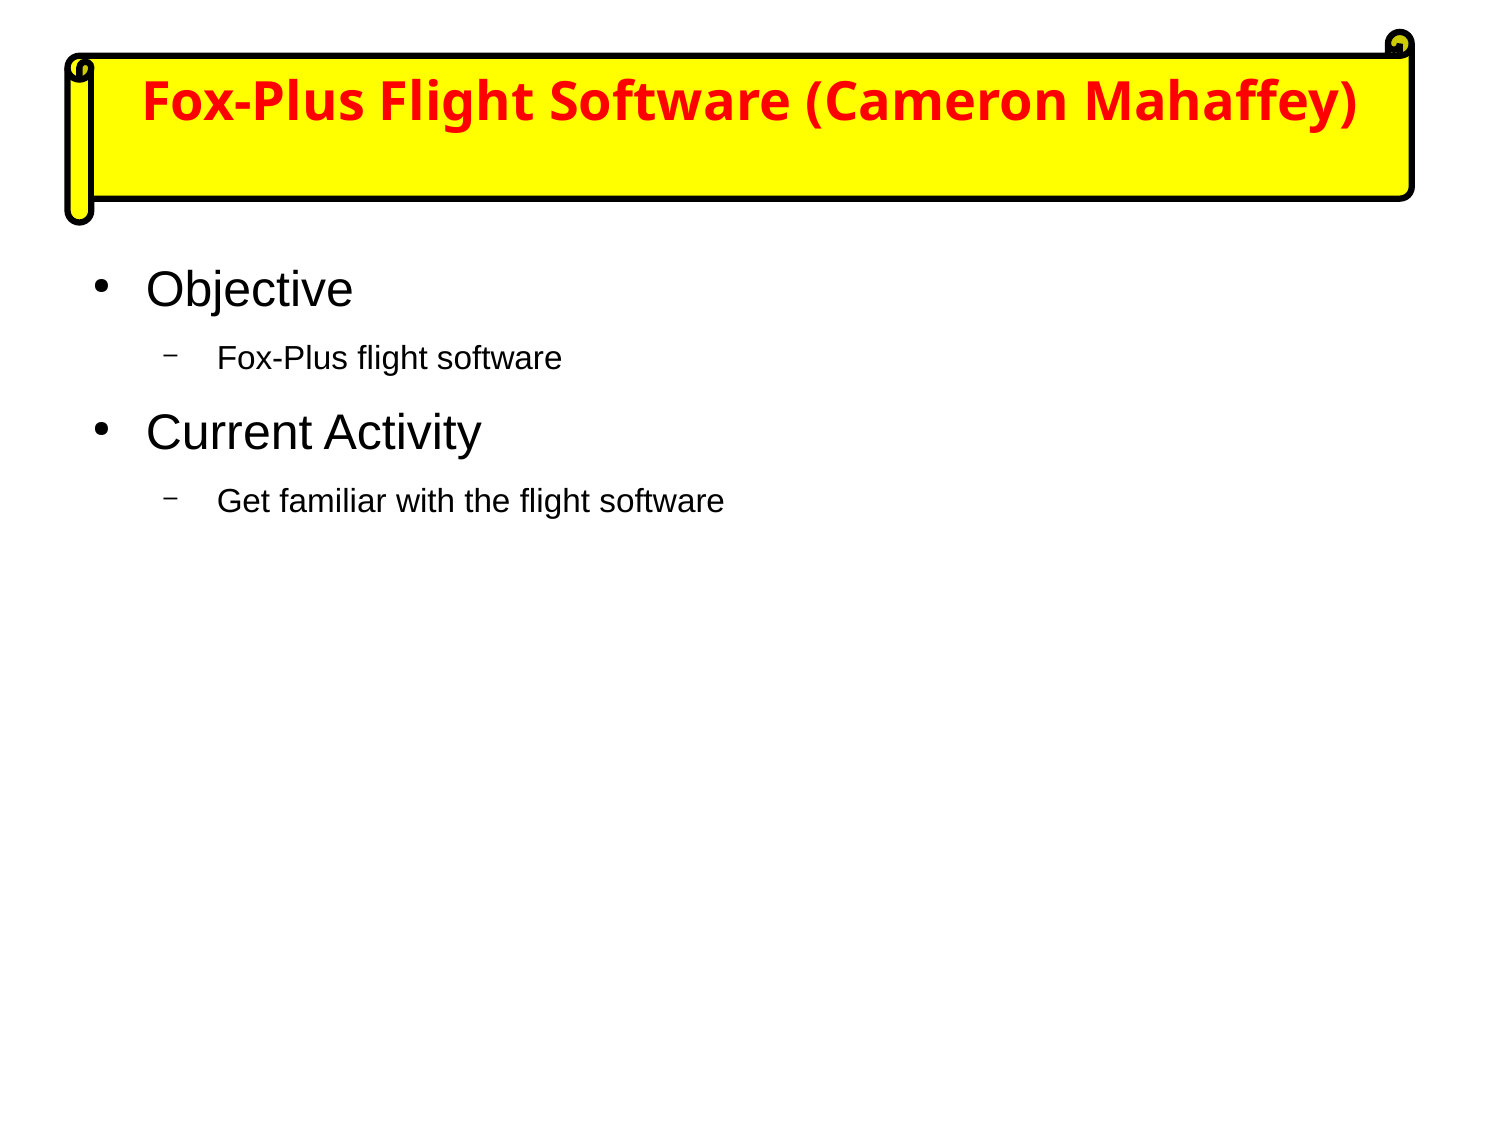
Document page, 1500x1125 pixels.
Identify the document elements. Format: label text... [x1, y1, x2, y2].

text_box [72, 31, 1412, 58]
text_box [67, 139, 1412, 223]
list Objective Fox-Plus flight software Current Activity Get familiar with the flight software [75, 263, 1426, 916]
text_box Fox-Plus Flight Software (Cameron Mahaffey) [0, 58, 1500, 139]
